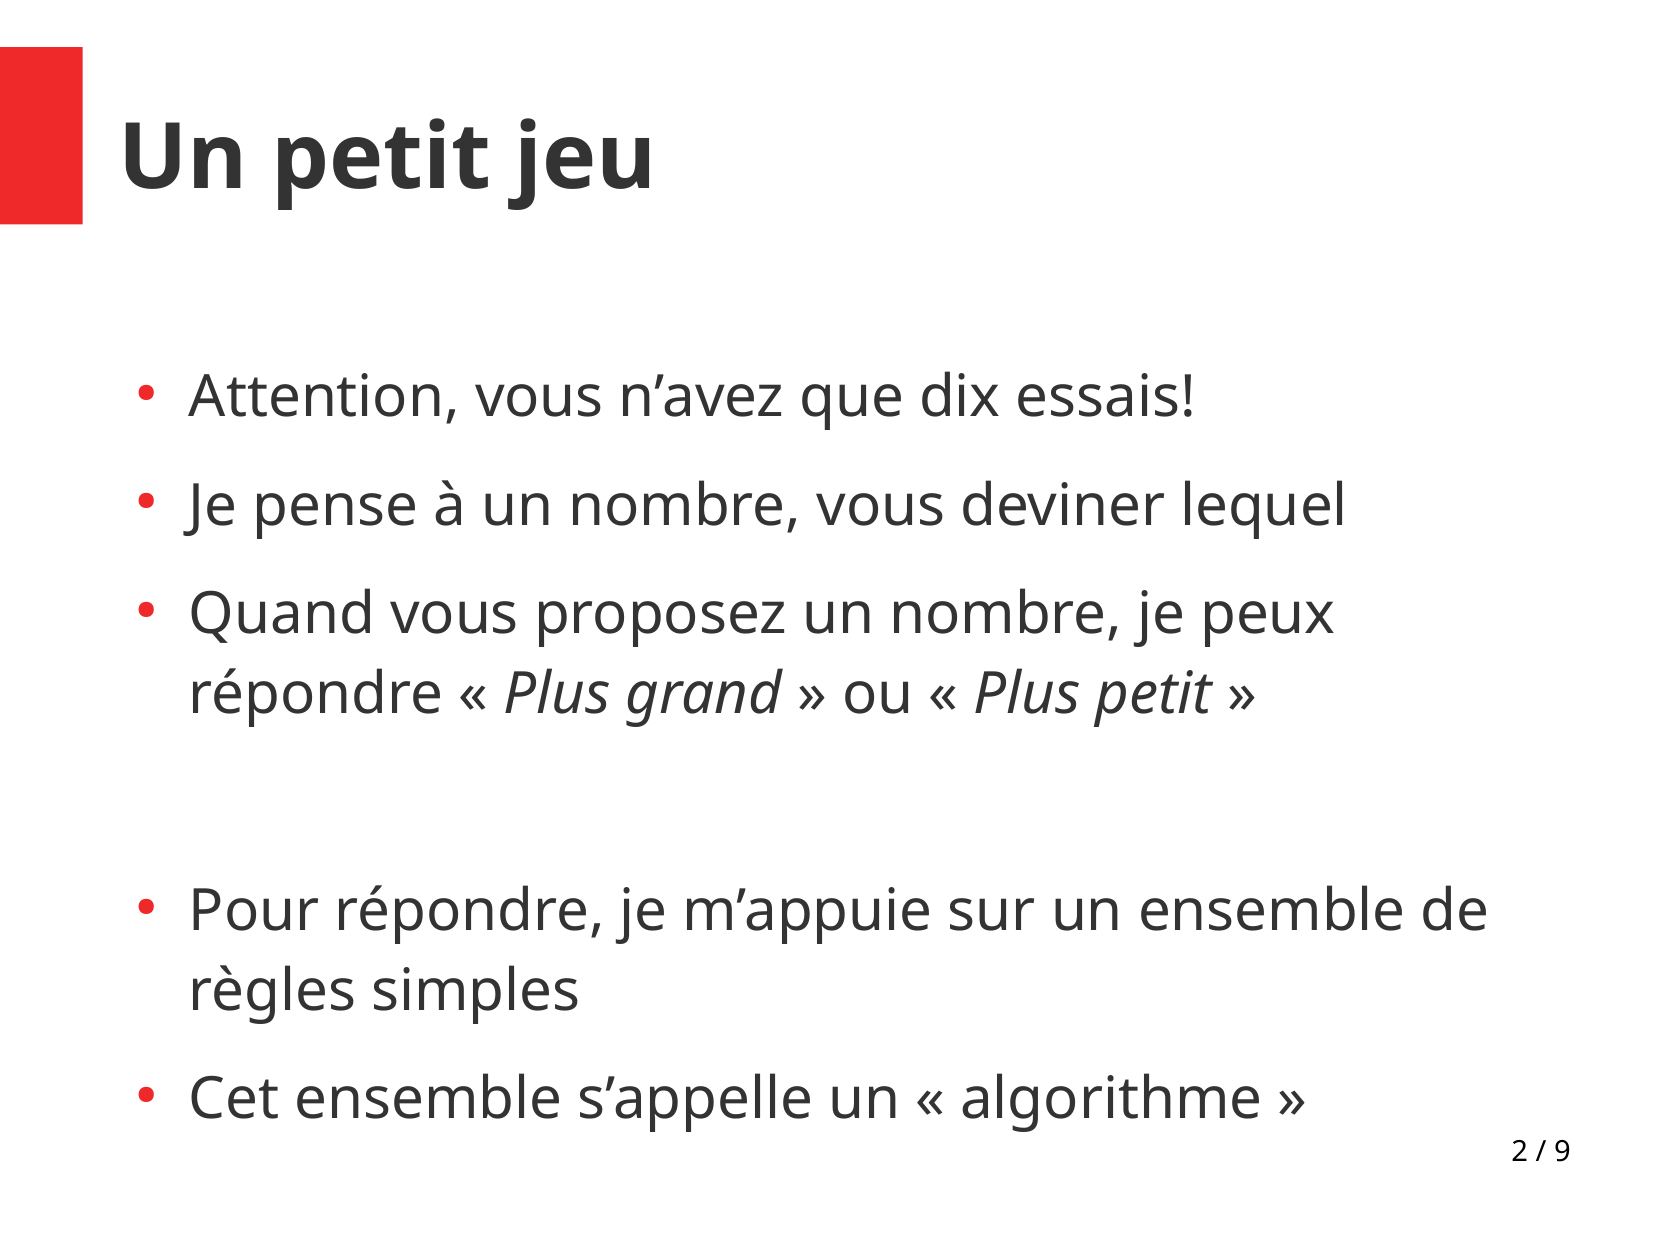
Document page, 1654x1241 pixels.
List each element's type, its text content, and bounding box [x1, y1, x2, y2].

title Un petit jeu [118, 49, 1571, 257]
list Attention, vous n’avez que dix essais! Je pense à un nombre, vous deviner lequel Quand vous proposez un nombre, je peux répondre « Plus grand » ou « Plus petit » Pour répondre, je m’appuie sur un ensemble de règles simples Cet ensemble s’appelle un « algorithme » [118, 354, 1536, 1074]
